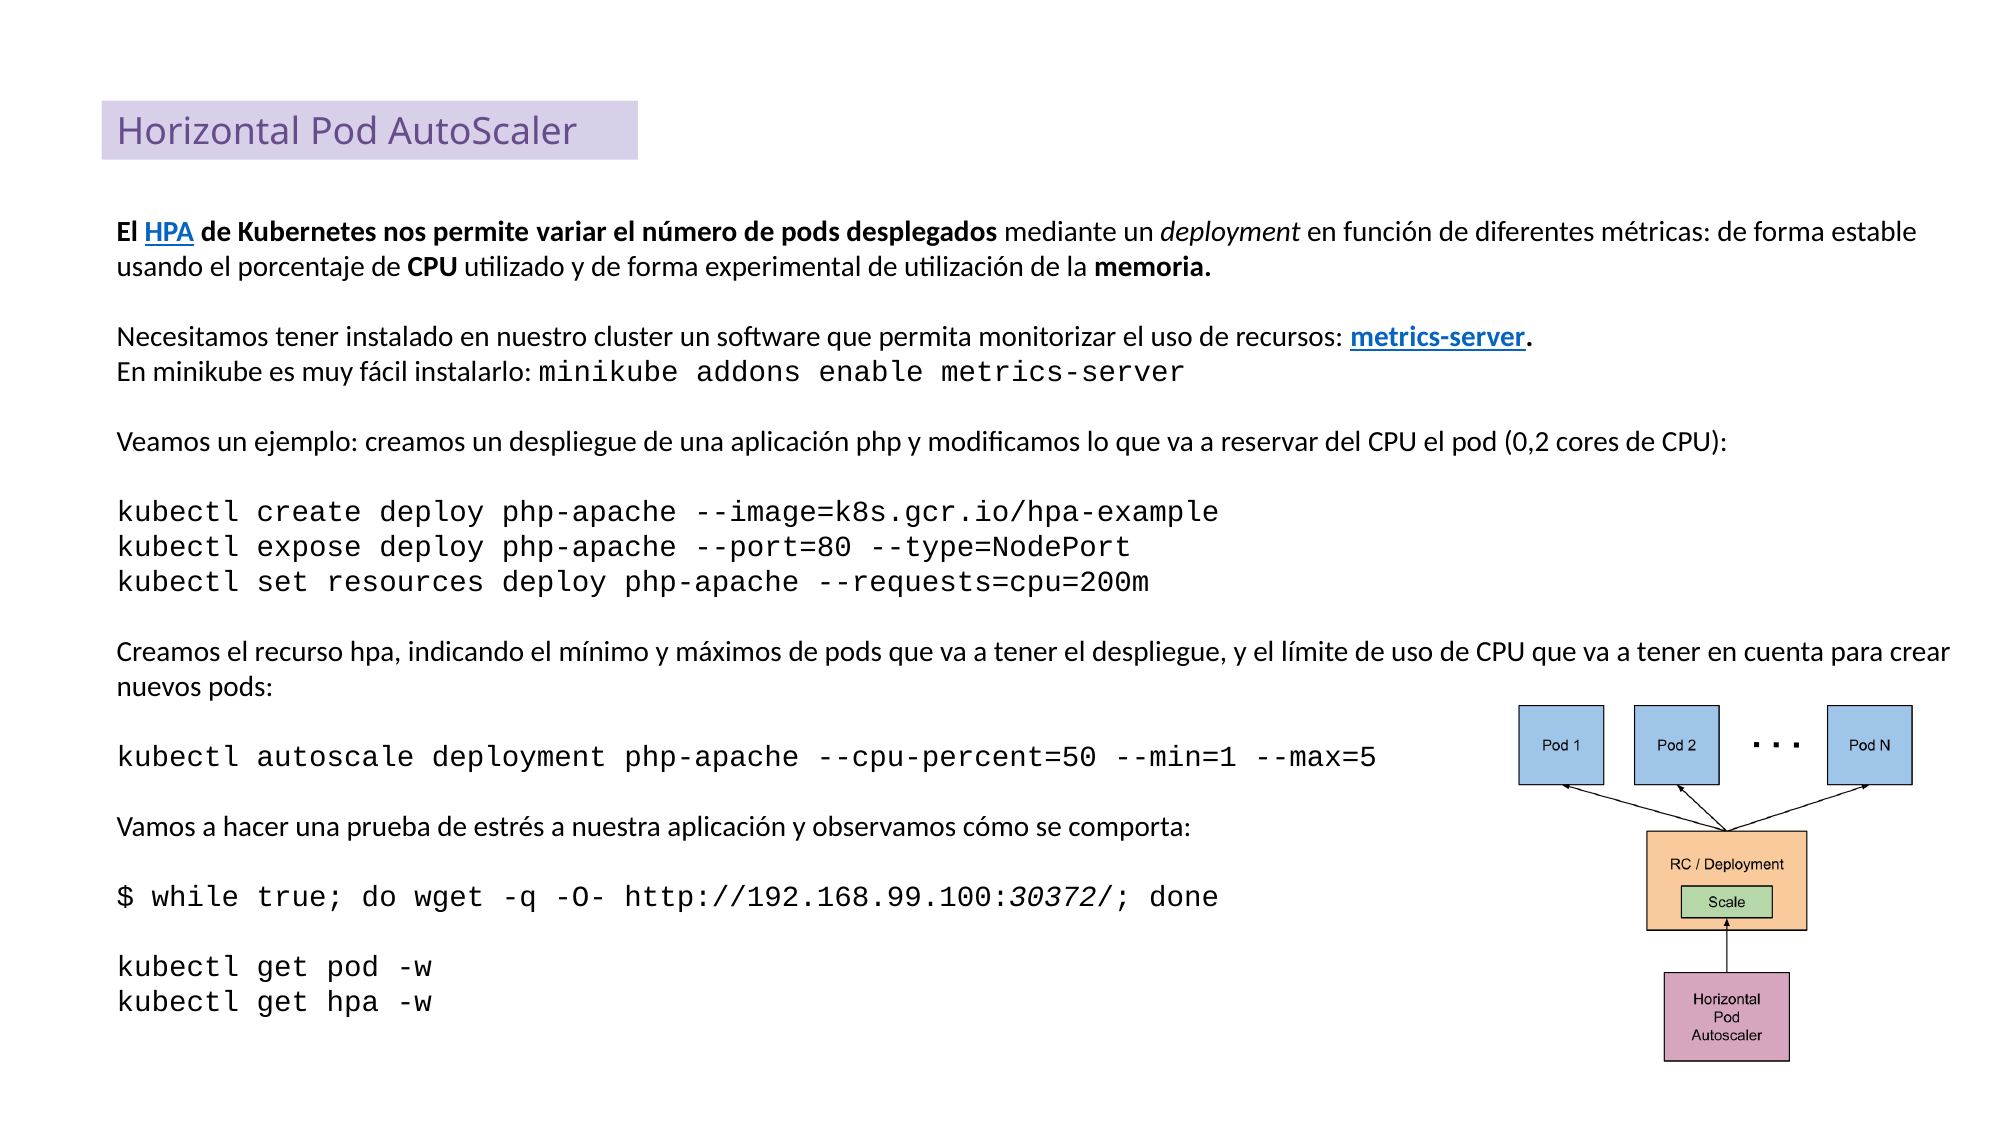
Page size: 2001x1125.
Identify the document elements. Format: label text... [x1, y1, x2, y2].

text_box Horizontal Pod AutoScaler [101, 100, 638, 160]
picture [1509, 693, 1928, 1077]
text_box El HPA de Kubernetes nos permite variar el número de pods desplegados mediante un deployment en función de diferentes métricas: de forma estable usando el porcentaje de CPU utilizado y de forma experimental de utilización de la memoria. Necesitamos tener instalado en nuestro cluster un software que permita monitorizar el uso de recursos: metrics-server. En minikube es muy fácil instalarlo: minikube addons enable metrics-server Veamos un ejemplo: creamos un despliegue de una aplicación php y modificamos lo que va a reservar del CPU el pod (0,2 cores de CPU): kubectl create deploy php-apache --image=k8s.gcr.io/hpa-example kubectl expose deploy php-apache --port=80 --type=NodePort kubectl set resources deploy php-apache --requests=cpu=200m Creamos el recurso hpa, indicando el mínimo y máximos de pods que va a tener el despliegue, y el límite de uso de CPU que va a tener en cuenta para crear nuevos pods: kubectl autoscale deployment php-apache --cpu-percent=50 --min=1 --max=5 Vamos a hacer una prueba de estrés a nuestra aplicación y observamos cómo se comporta: $ while true; do wget -q -O- http://192.168.99.100:30372/; done kubectl get pod -w kubectl get hpa -w [101, 205, 1977, 418]
